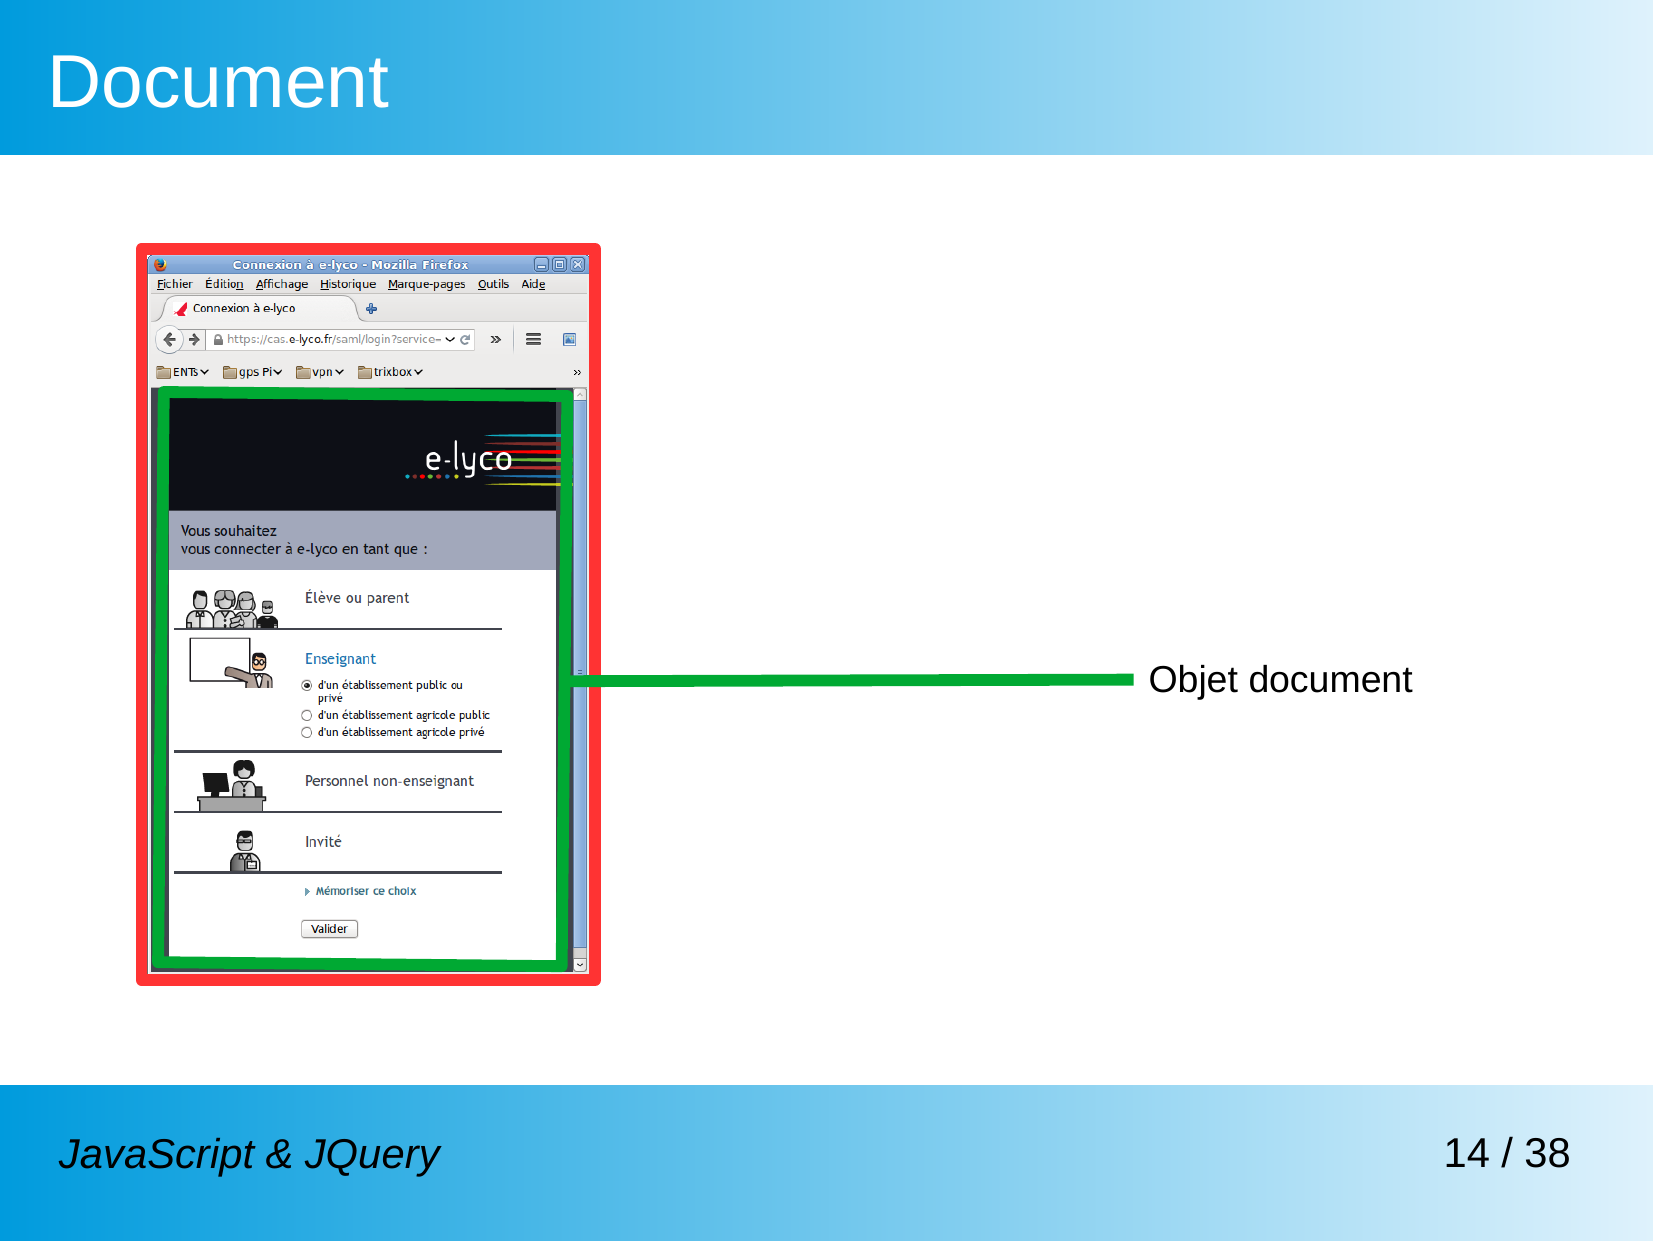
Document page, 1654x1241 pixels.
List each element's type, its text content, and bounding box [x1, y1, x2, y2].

text_box Objet document [1133, 651, 1428, 709]
picture [147, 254, 590, 975]
picture [165, 398, 561, 960]
title Document [47, 28, 1536, 134]
